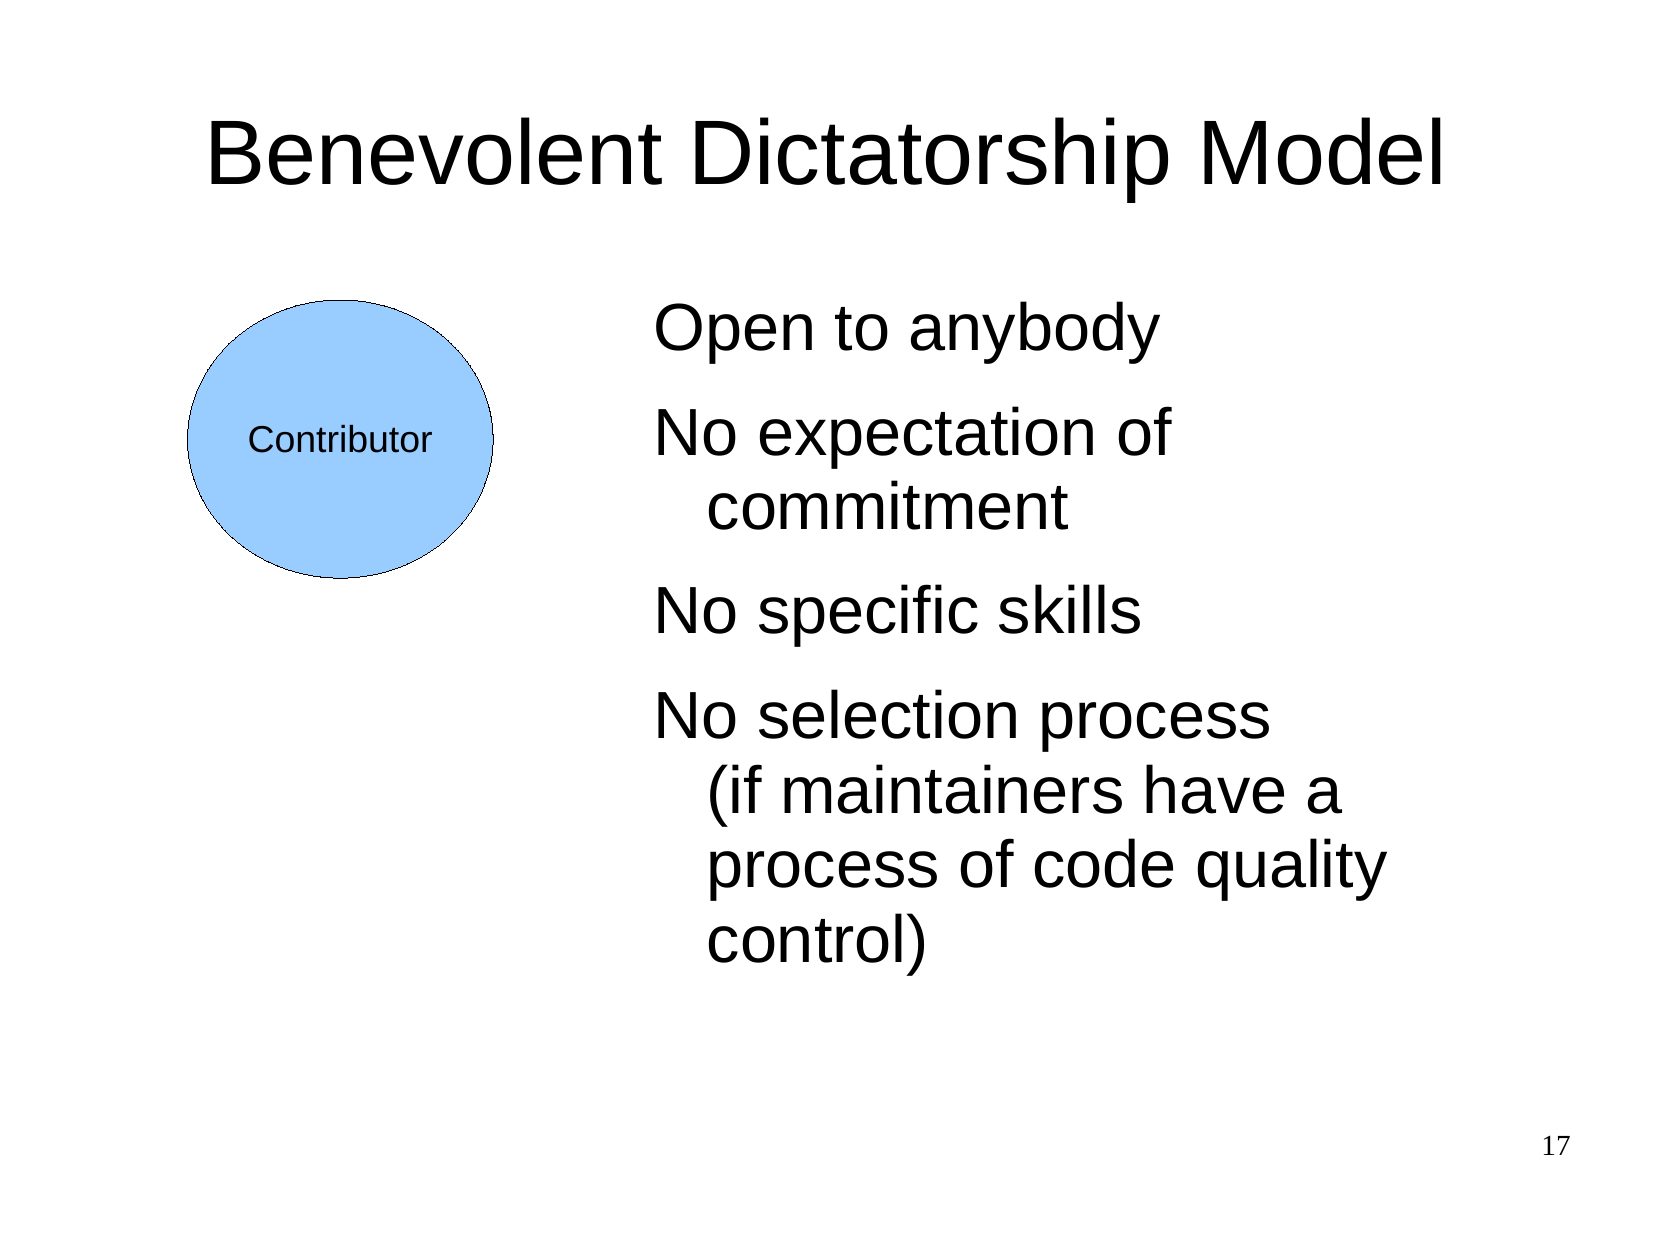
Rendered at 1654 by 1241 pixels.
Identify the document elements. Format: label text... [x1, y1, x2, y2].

title Benevolent Dictatorship Model [82, 49, 1571, 257]
list Open to anybody No expectation of commitment No specific skills No selection process (if maintainers have a process of code quality control) [635, 290, 1548, 1094]
text_box Contributor [187, 300, 494, 579]
